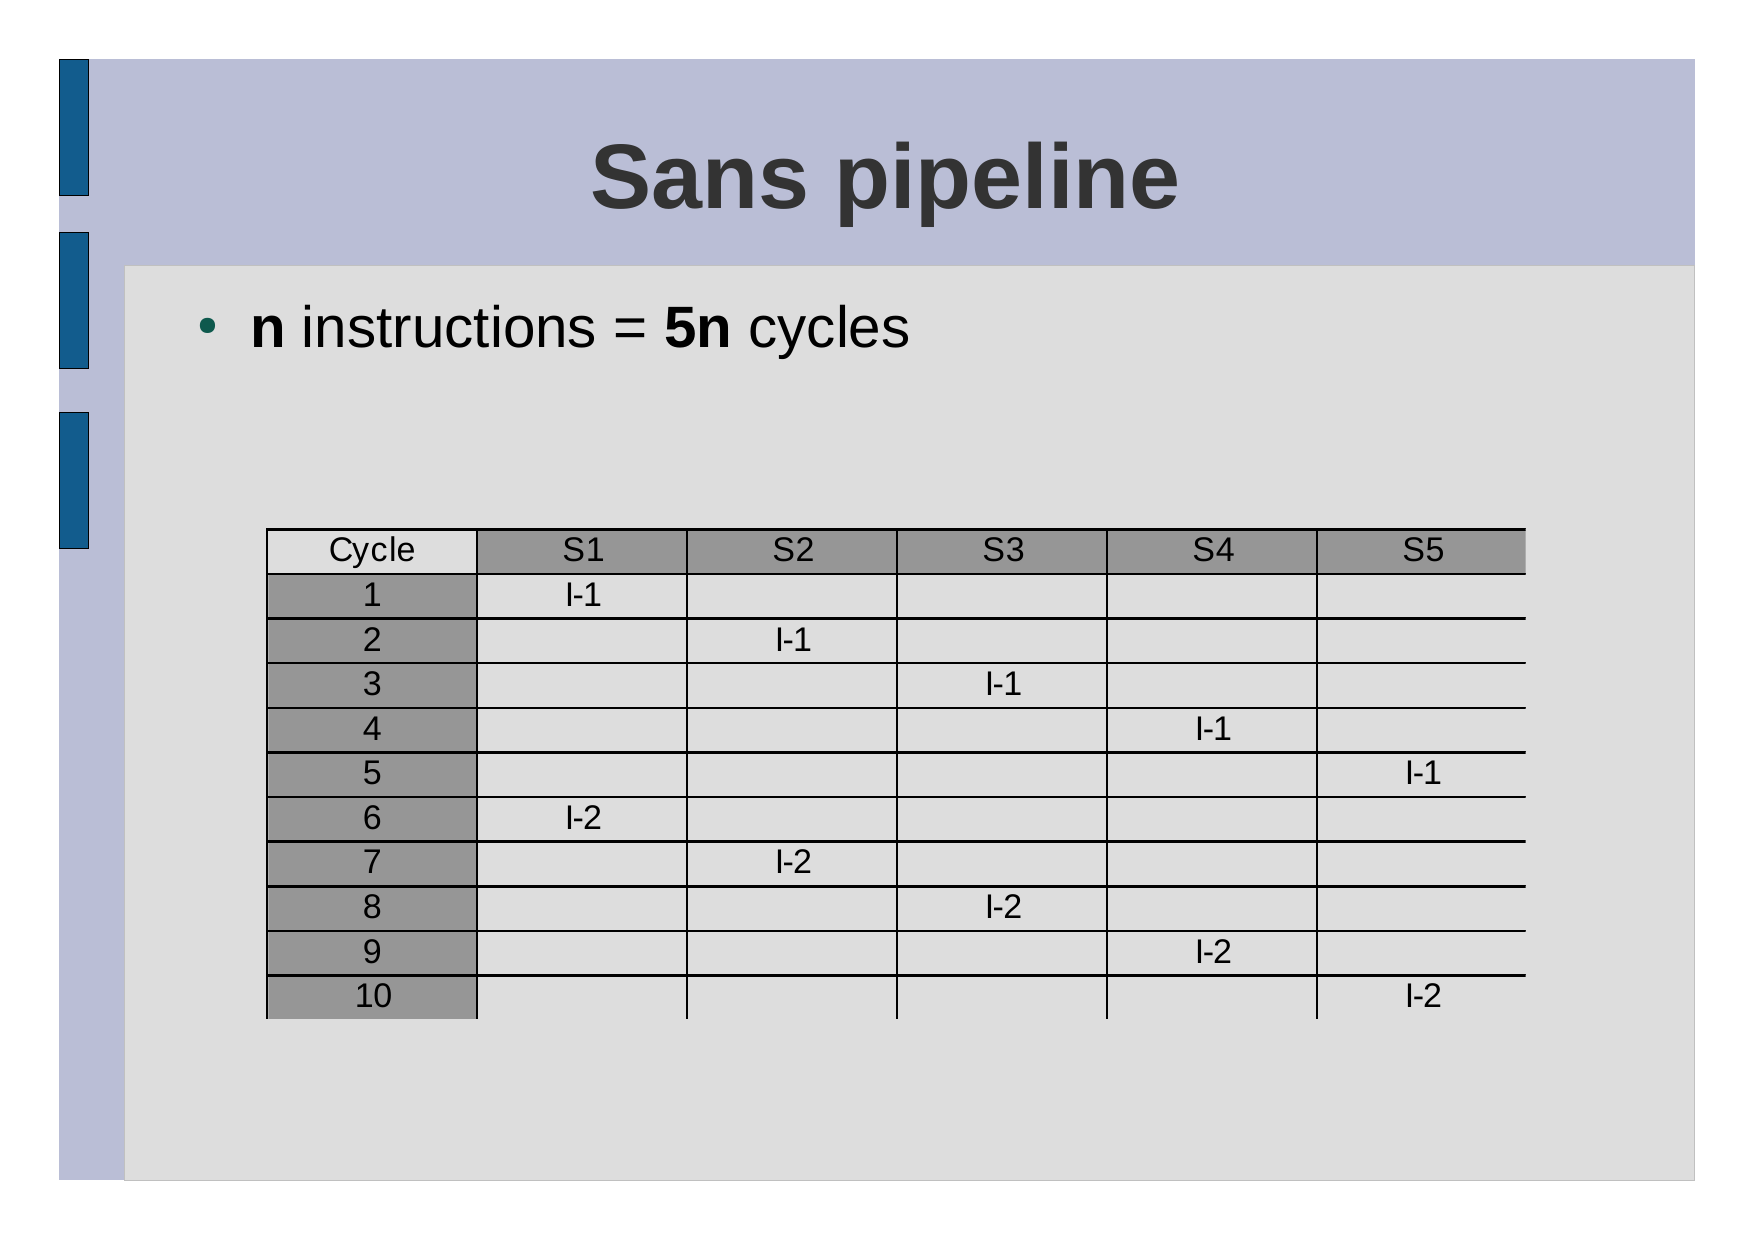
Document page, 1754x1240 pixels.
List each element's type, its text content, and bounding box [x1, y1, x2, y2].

title Sans pipeline [118, 88, 1654, 266]
list n instructions = 5n cycles [179, 295, 1577, 1093]
chart [265, 528, 1529, 1022]
